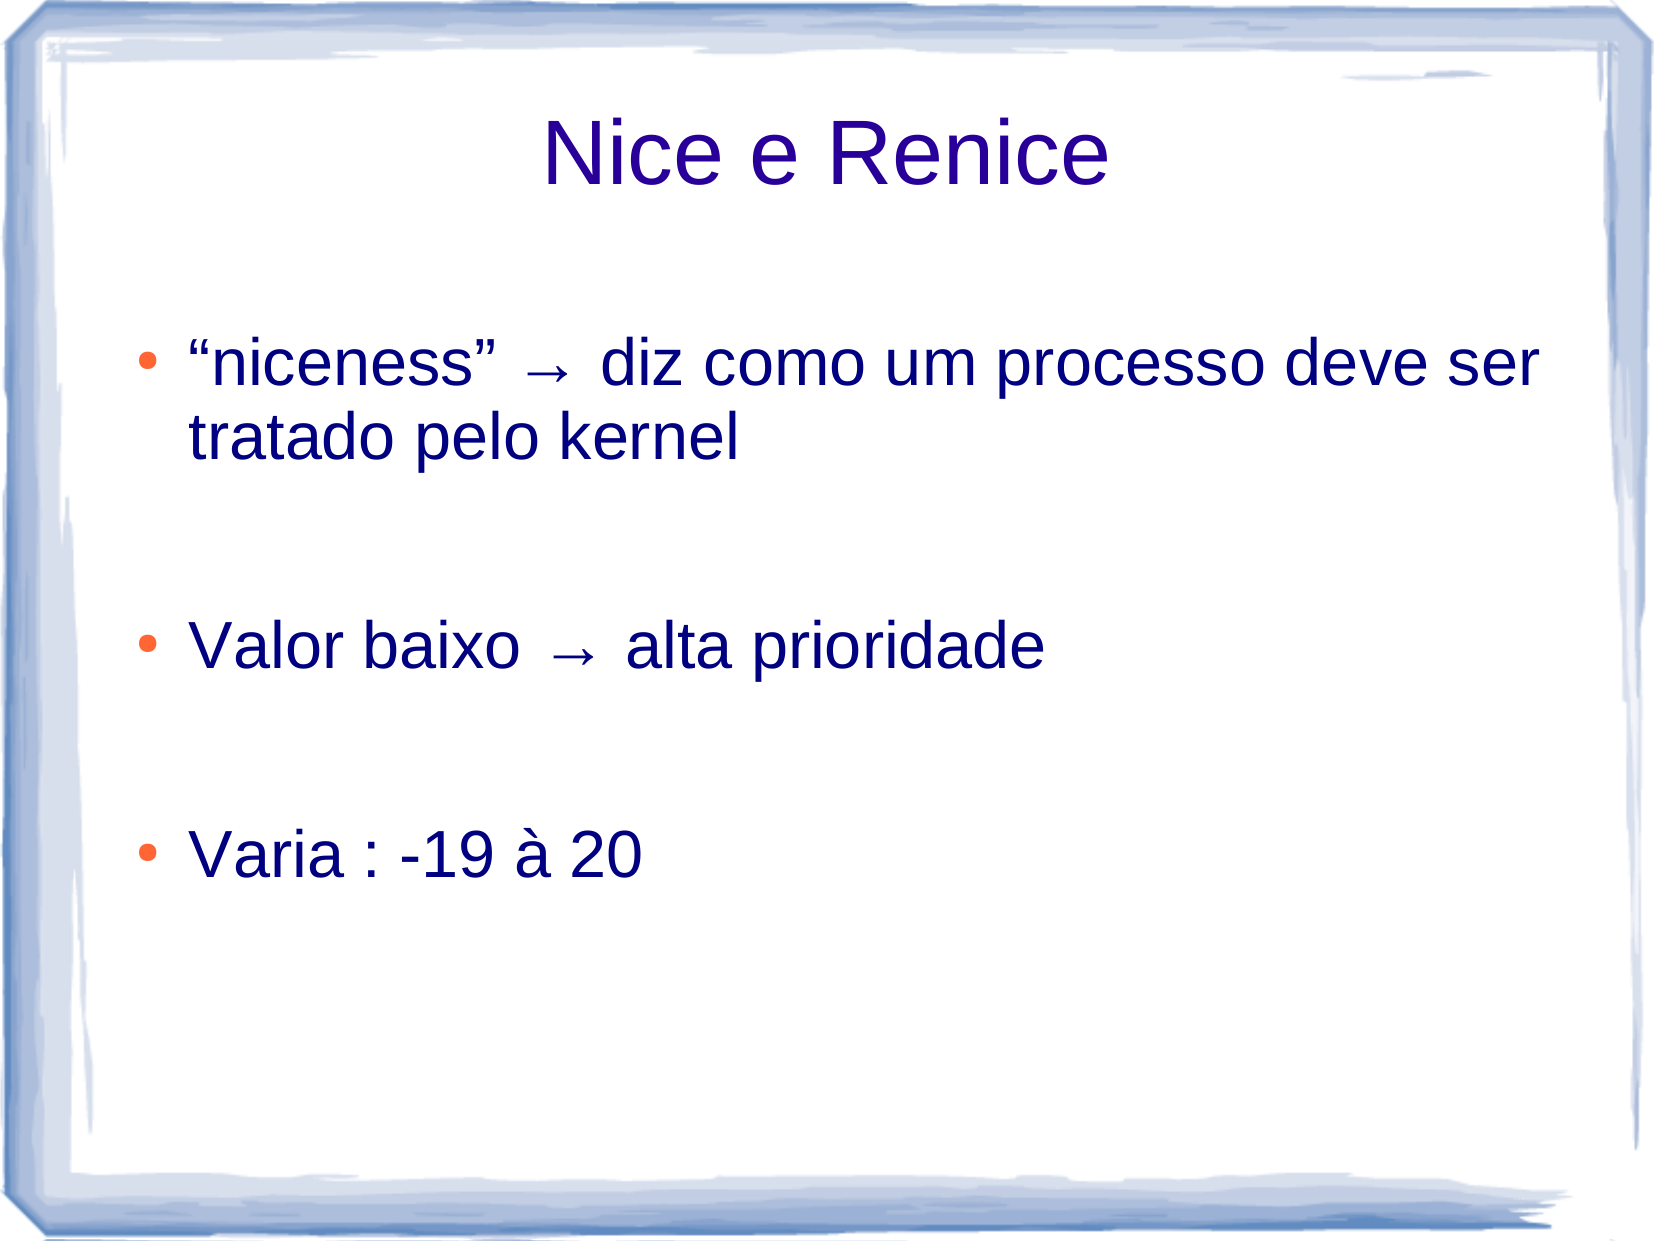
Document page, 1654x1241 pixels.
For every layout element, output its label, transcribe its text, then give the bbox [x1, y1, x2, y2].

title Nice e Renice [82, 49, 1571, 257]
list “niceness” → diz como um processo deve ser tratado pelo kernel Valor baixo → alta prioridade Varia : -19 à 20 [118, 324, 1571, 1045]
picture [0, 0, 1654, 1241]
